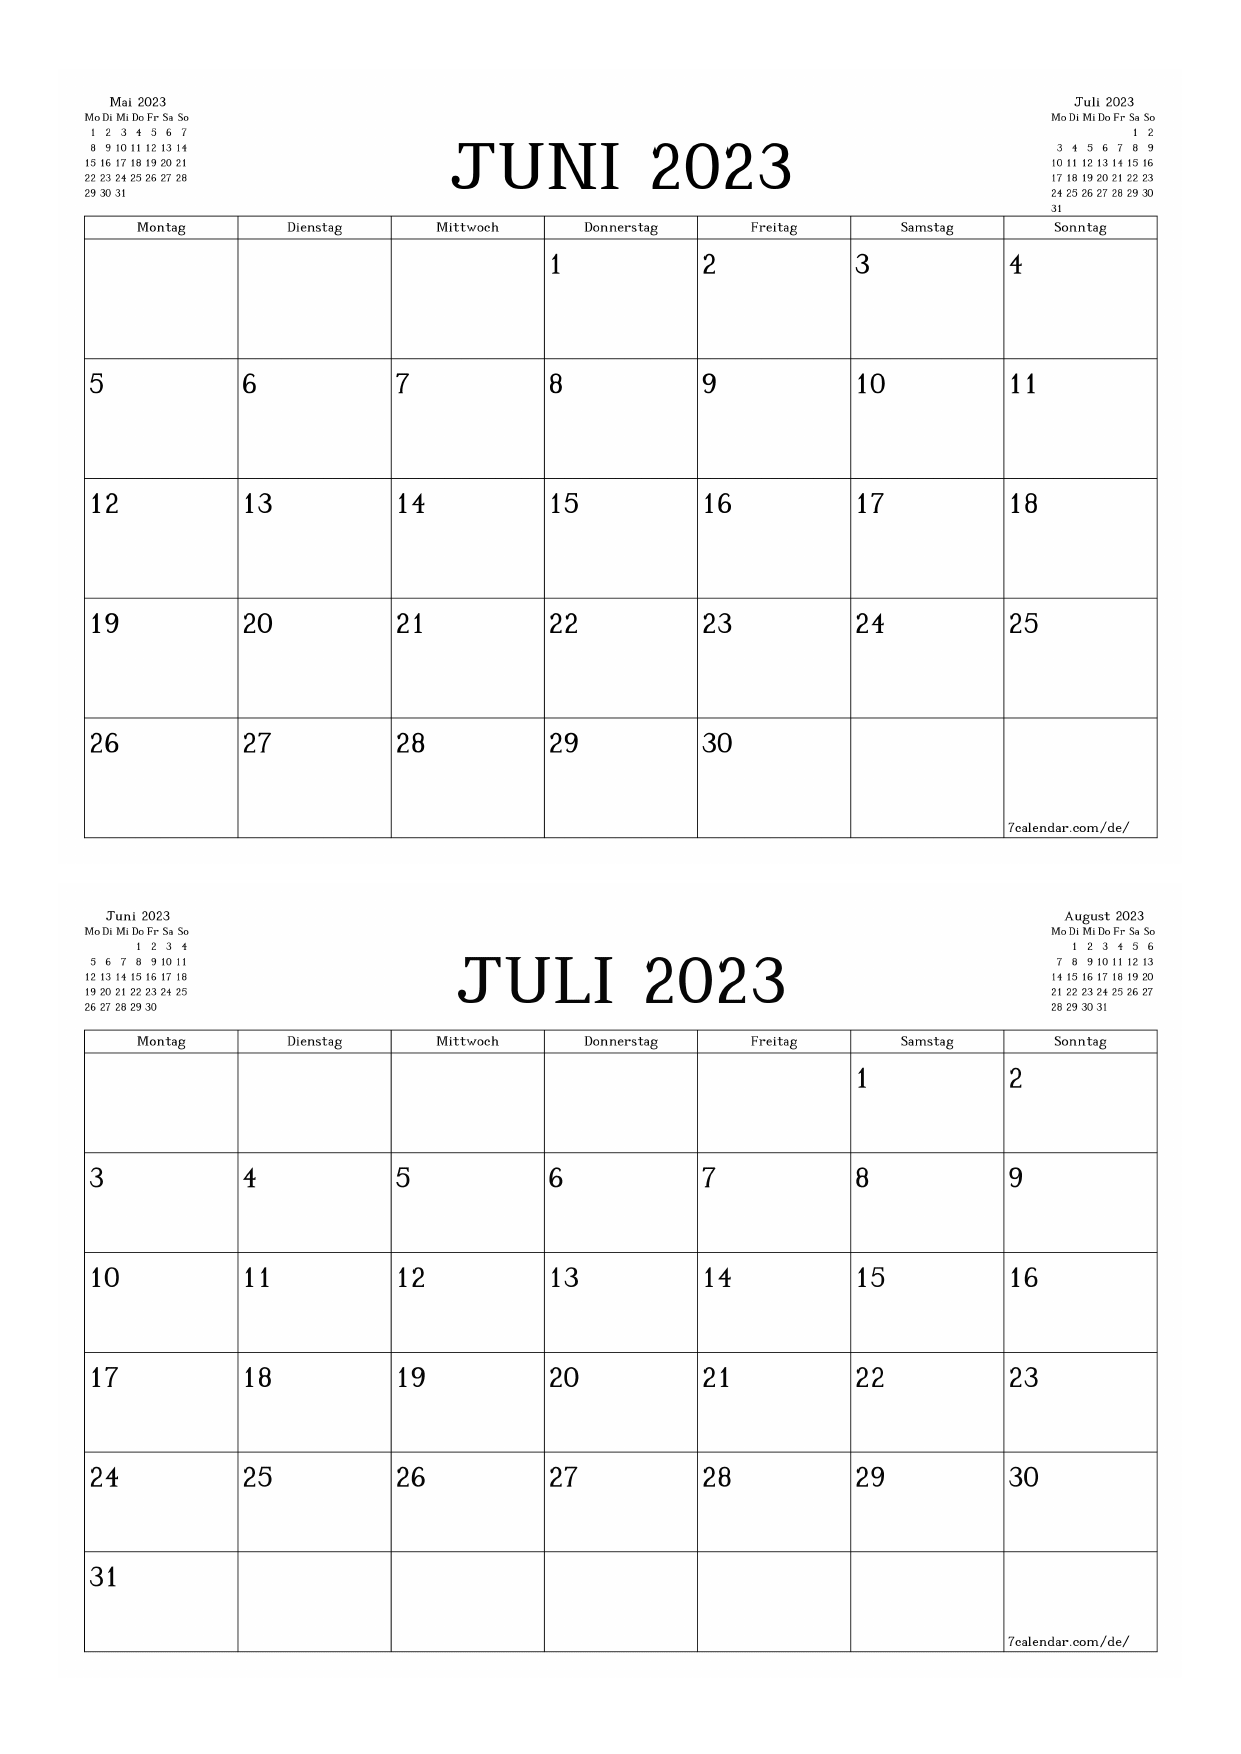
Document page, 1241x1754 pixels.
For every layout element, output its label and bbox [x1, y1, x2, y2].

picture [58, 883, 1182, 1678]
picture [58, 69, 1182, 864]
